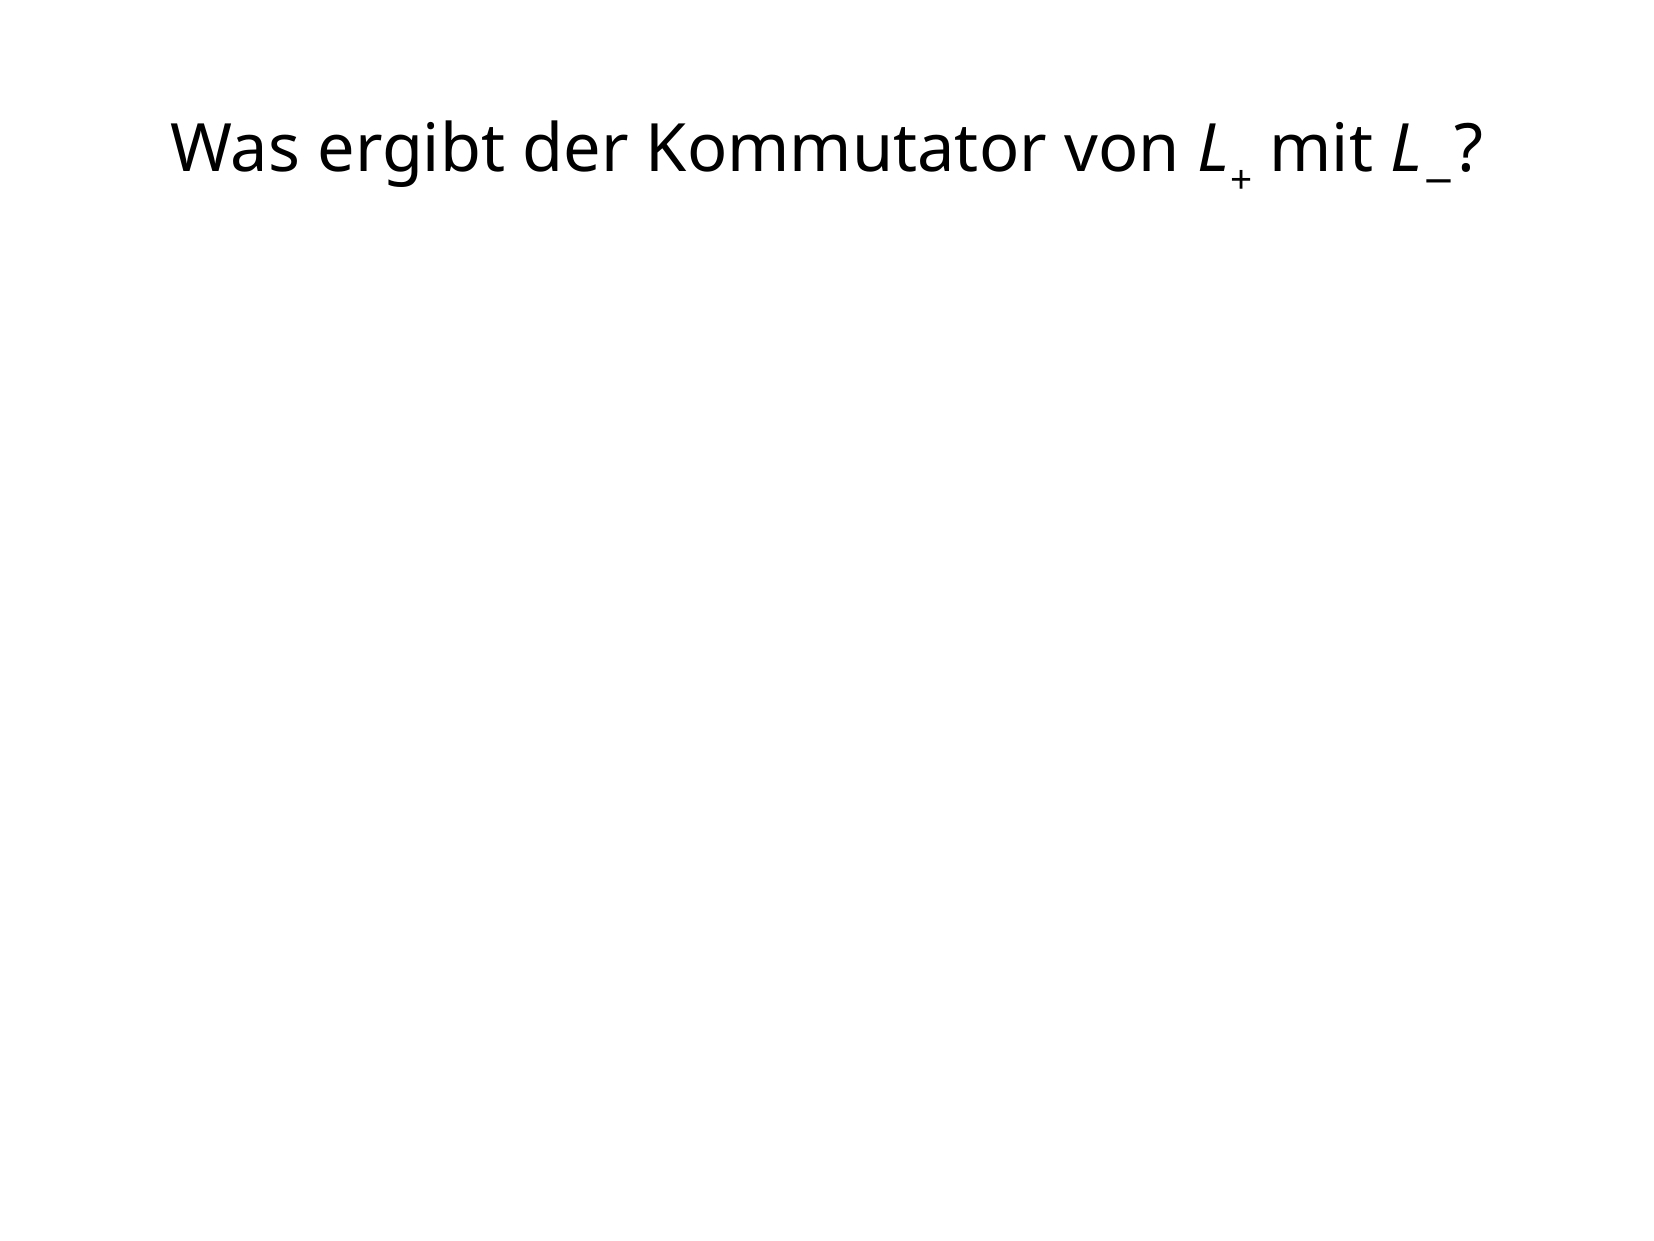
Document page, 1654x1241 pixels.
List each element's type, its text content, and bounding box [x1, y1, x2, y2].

title Was ergibt der Kommutator von L+ mit L−? [82, 49, 1571, 257]
